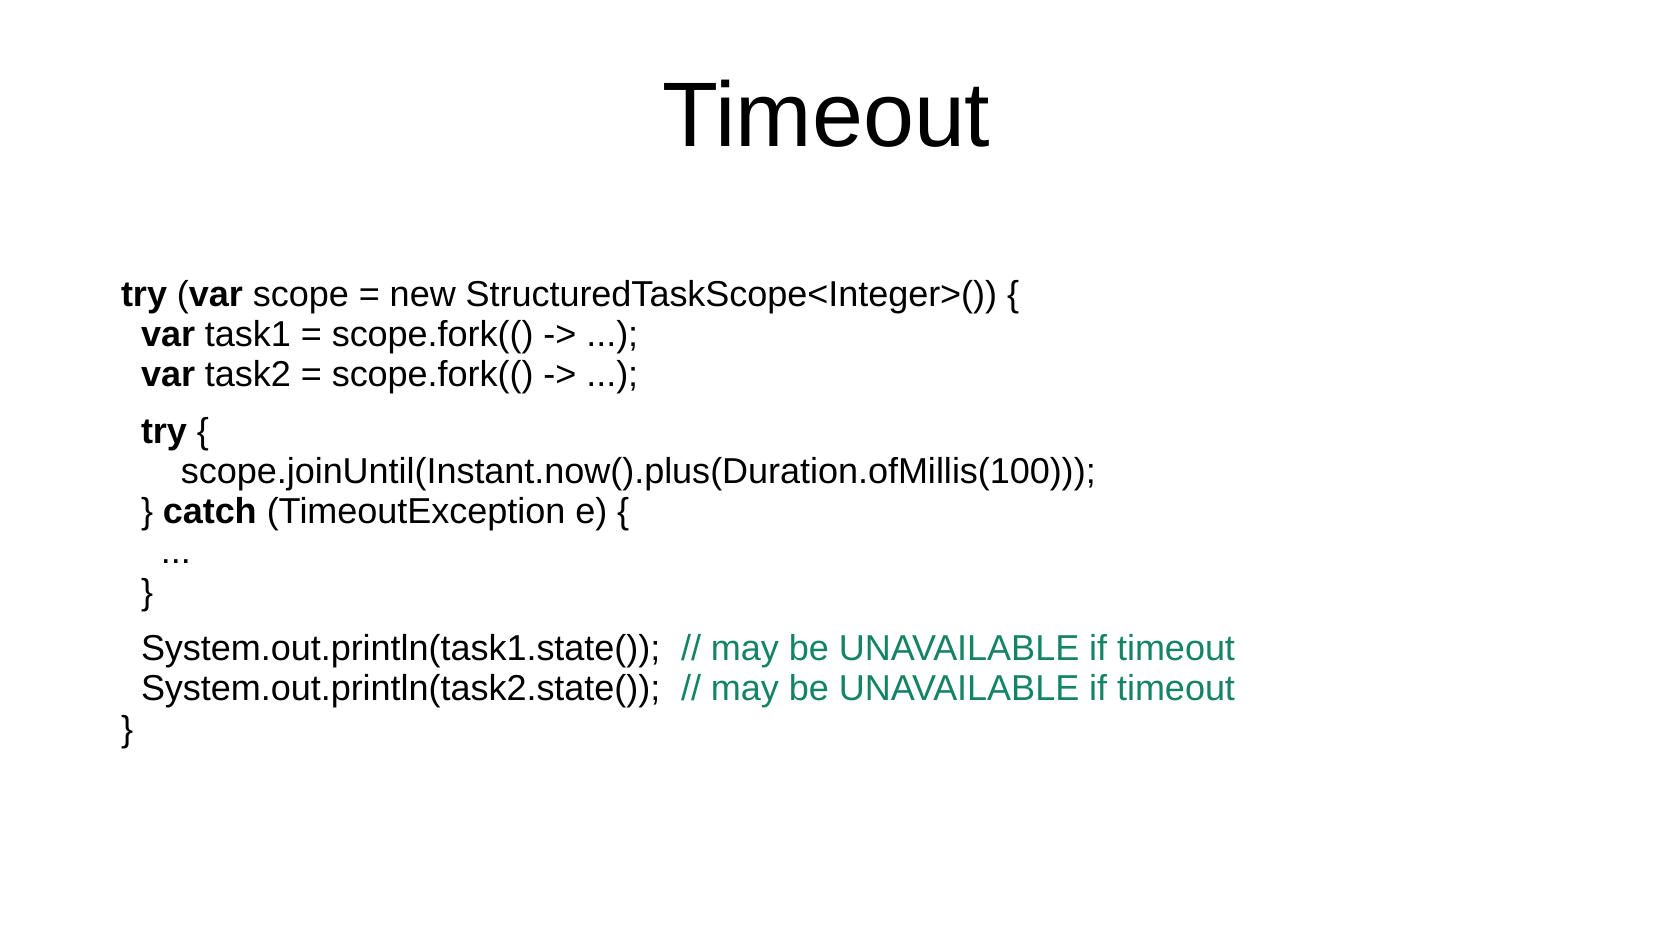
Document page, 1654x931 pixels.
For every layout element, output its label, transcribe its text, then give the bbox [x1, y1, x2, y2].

title Timeout [82, 37, 1571, 193]
list try (var scope = new StructuredTaskScope<Integer>()) { var task1 = scope.fork(() -> ...); var task2 = scope.fork(() -> ...); try { scope.joinUntil(Instant.now().plus(Duration.ofMillis(100))); } catch (TimeoutException e) { ... } System.out.println(task1.state()); // may be UNAVAILABLE if timeout System.out.println(task2.state()); // may be UNAVAILABLE if timeout } [82, 217, 1571, 758]
